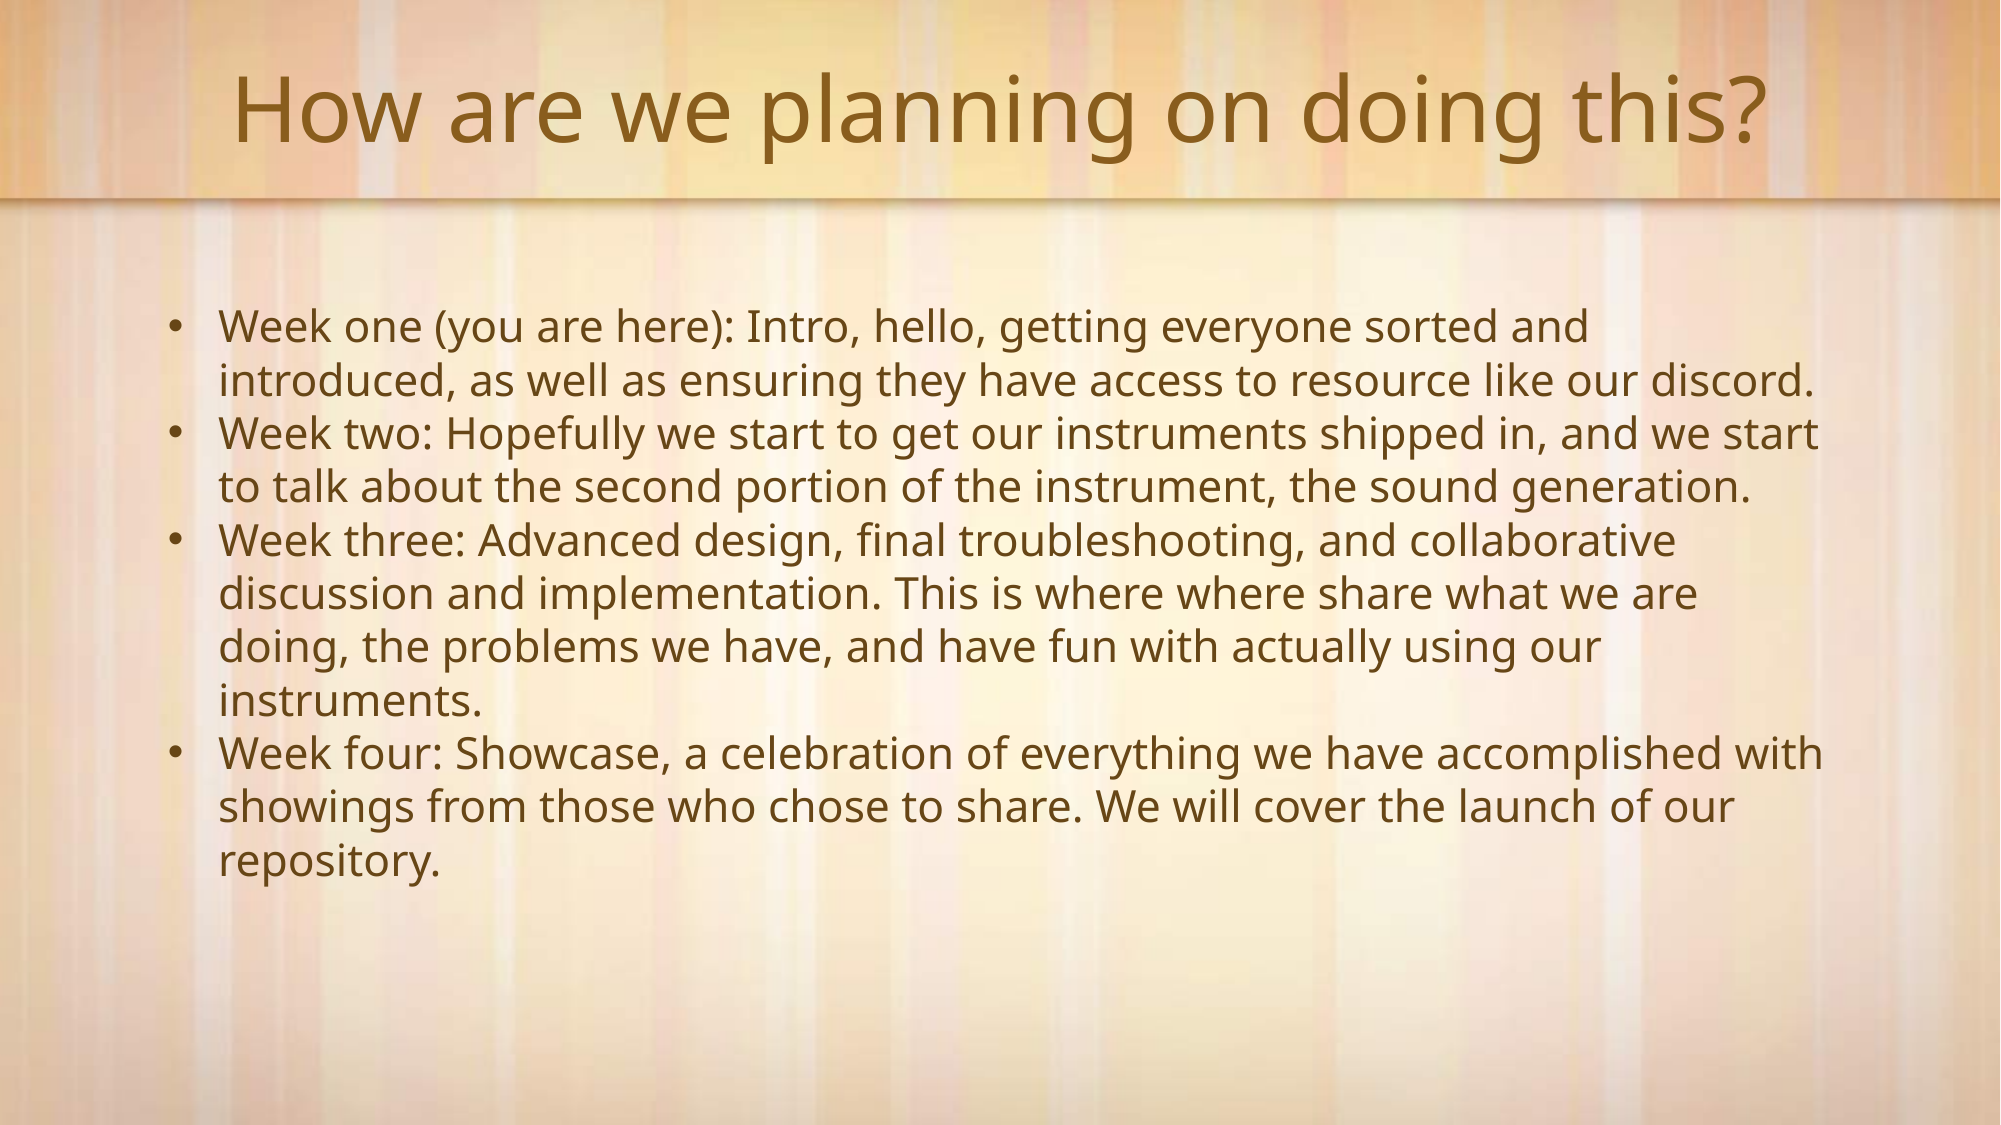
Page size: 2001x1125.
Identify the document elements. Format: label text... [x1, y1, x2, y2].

list Week one (you are here): Intro, hello, getting everyone sorted and introduced, as well as ensuring they have access to resource like our discord. Week two: Hopefully we start to get our instruments shipped in, and we start to talk about the second portion of the instrument, the sound generation. Week three: Advanced design, final troubleshooting, and collaborative discussion and implementation. This is where where share what we are doing, the problems we have, and have fun with actually using our instruments. Week four: Showcase, a celebration of everything we have accomplished with showings from those who chose to share. We will cover the launch of our repository. [152, 290, 1848, 1000]
picture [0, 0, 2001, 1125]
title How are we planning on doing this? [151, 19, 1849, 192]
